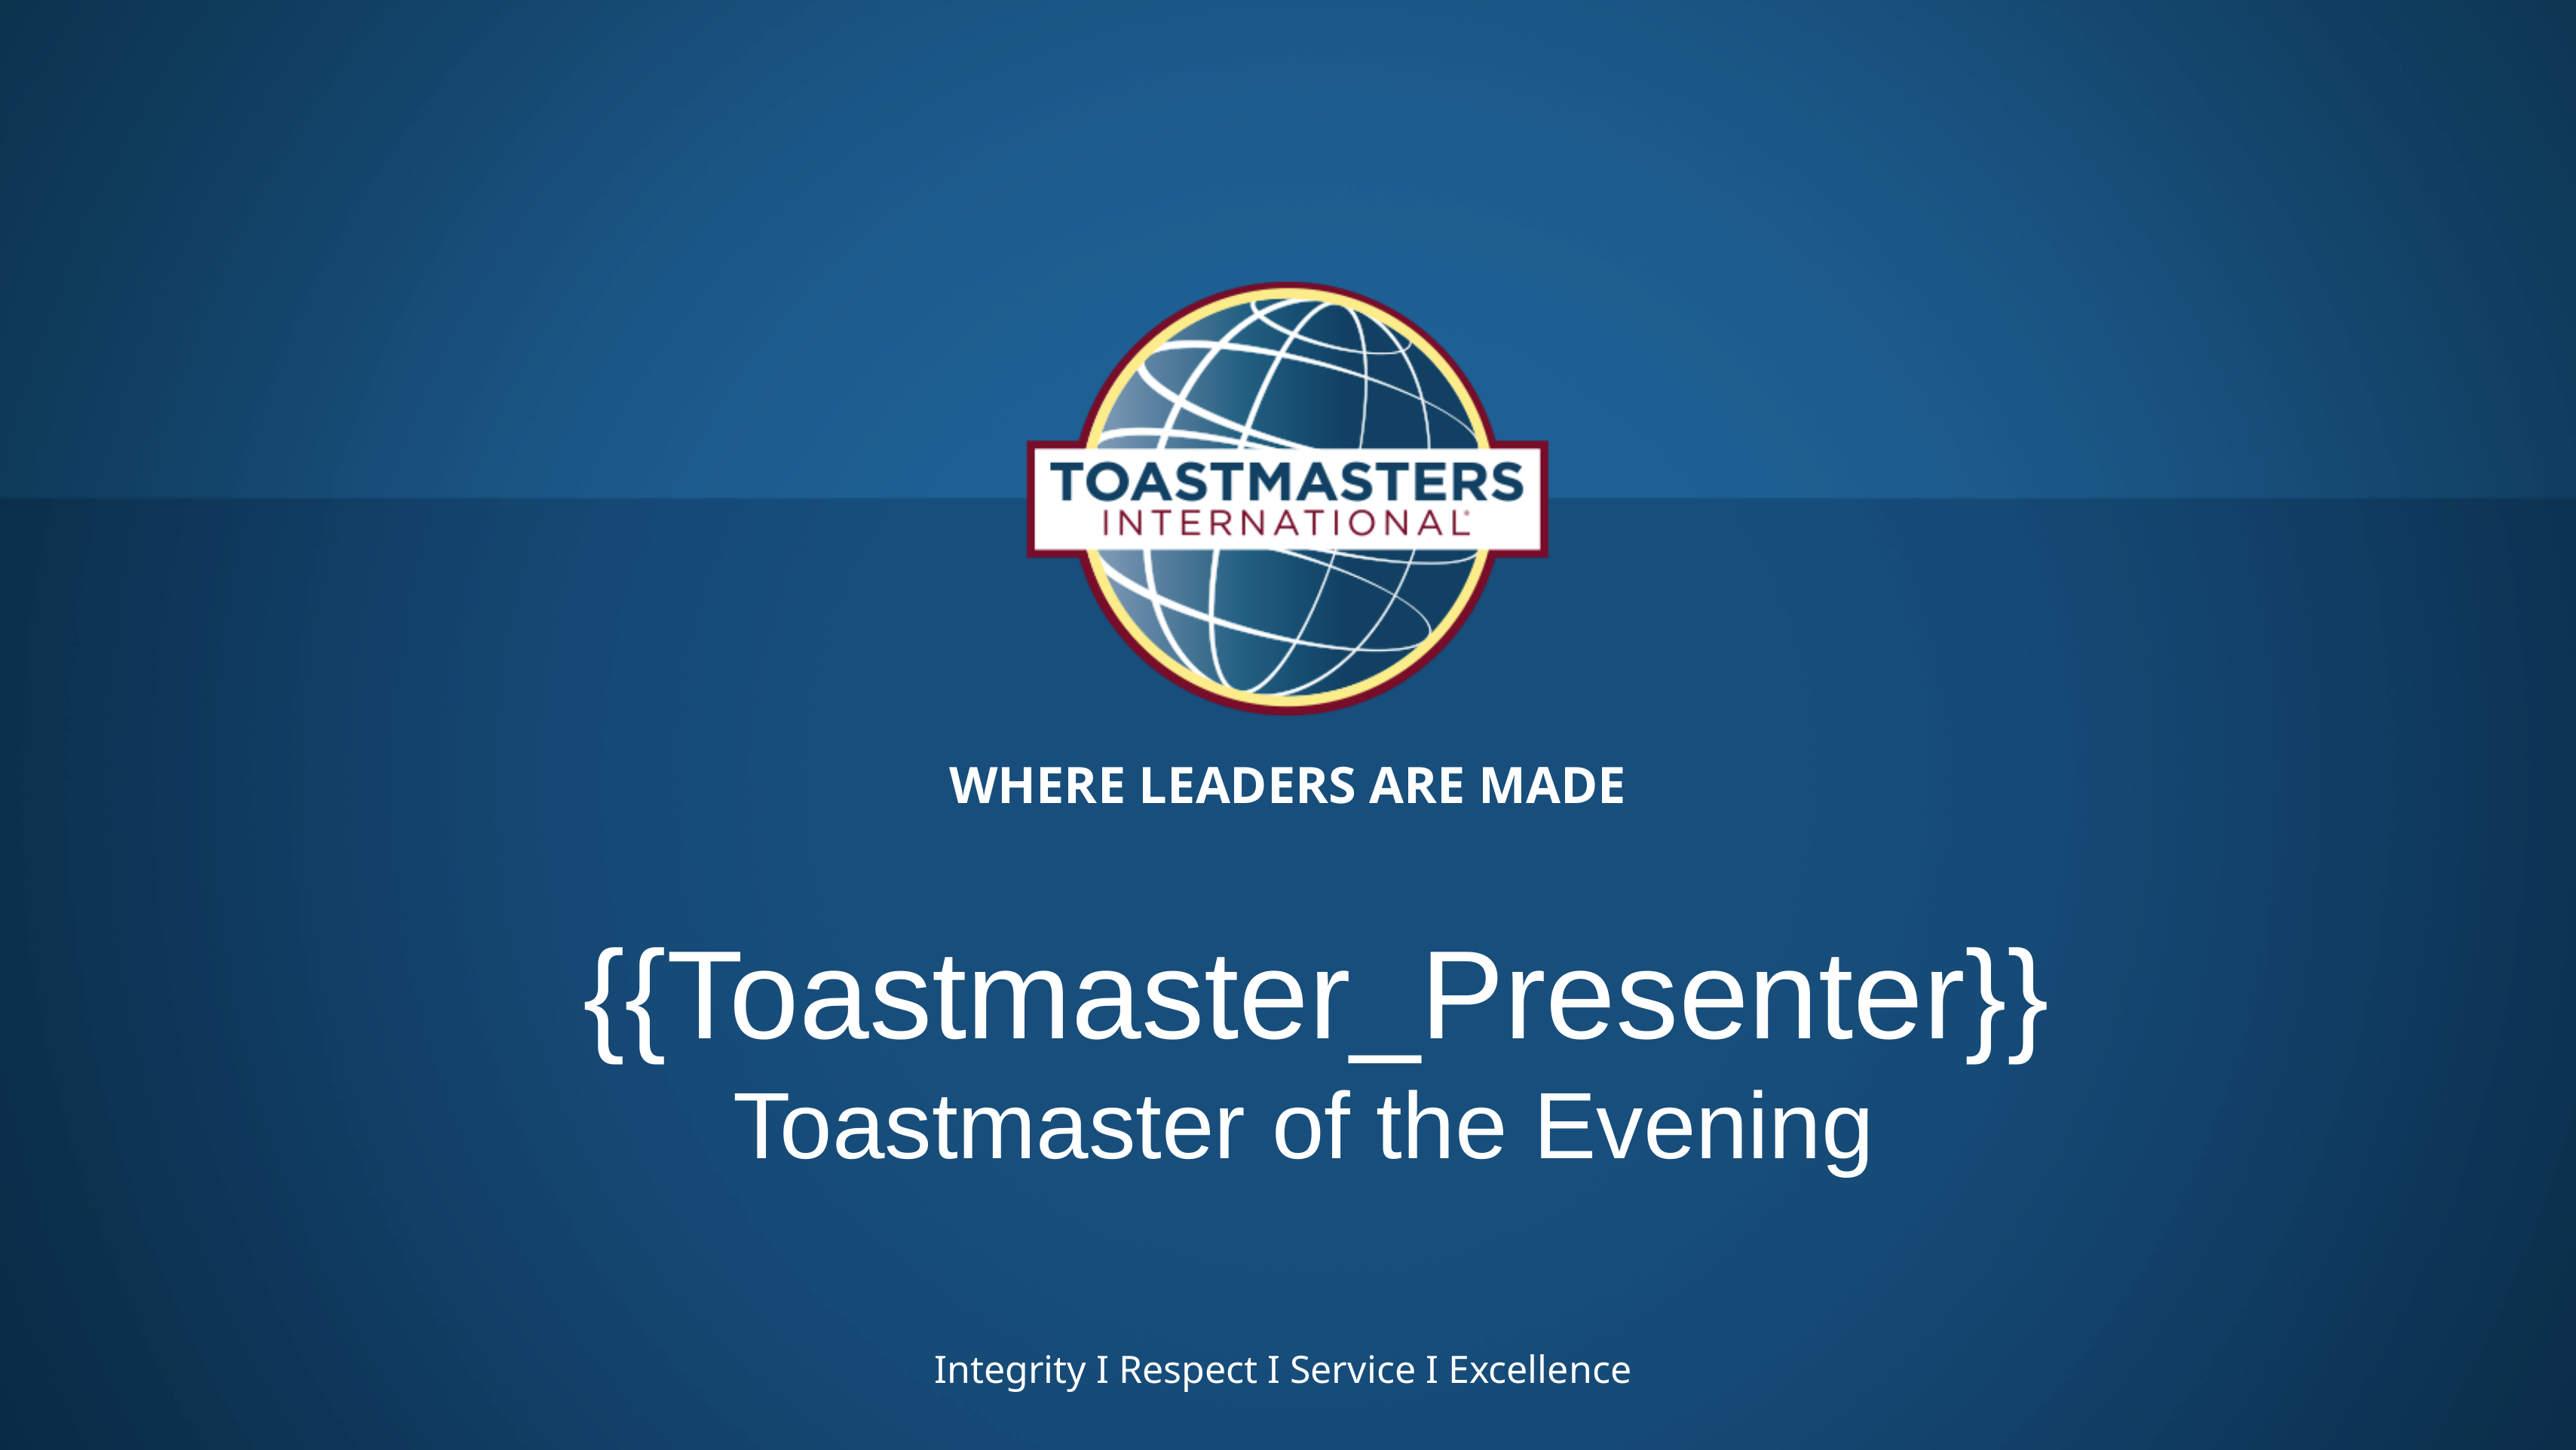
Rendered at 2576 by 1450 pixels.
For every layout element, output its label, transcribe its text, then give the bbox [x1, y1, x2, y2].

picture [0, 0, 2576, 1450]
text_box {{Toastmaster_Presenter}} Toastmaster of the Evening [470, 902, 2163, 1189]
